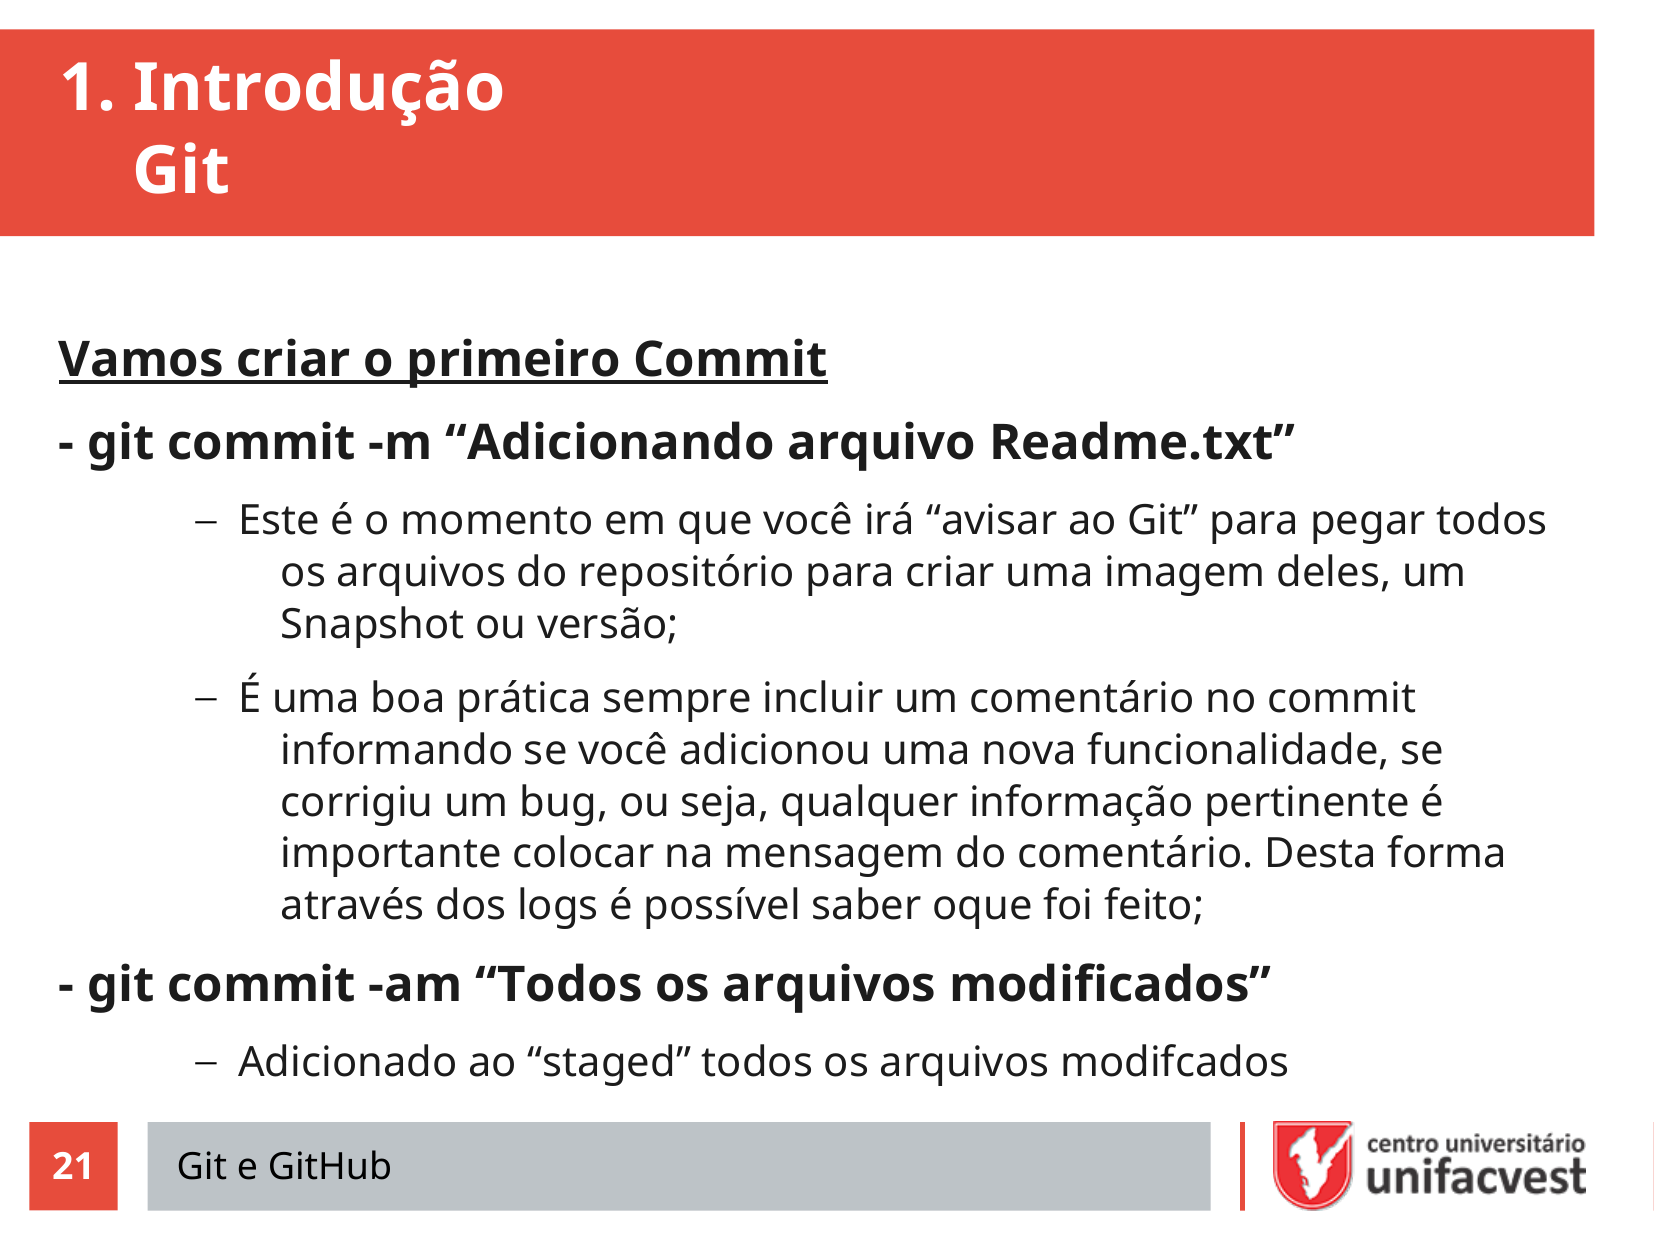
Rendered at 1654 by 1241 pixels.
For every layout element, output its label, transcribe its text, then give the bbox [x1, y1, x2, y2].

text_box [1245, 1120, 1654, 1212]
text_box Git e GitHub [161, 1132, 1212, 1196]
title 1. Introdução Git [59, 59, 1595, 207]
picture [1273, 1121, 1586, 1211]
list Vamos criar o primeiro Commit - git commit -m “Adicionando arquivo Readme.txt” Este é o momento em que você irá “avisar ao Git” para pegar todos os arquivos do repositório para criar uma imagem deles, um Snapshot ou versão; É uma boa prática sempre incluir um comentário no commit informando se você adicionou uma nova funcionalidade, se corrigiu um bug, ou seja, qualquer informação pertinente é importante colocar na mensagem do comentário. Desta forma através dos logs é possível saber oque foi feito; - git commit -am “Todos os arquivos modificados” Adicionado ao “staged” todos os arquivos modifcados [59, 324, 1566, 1093]
